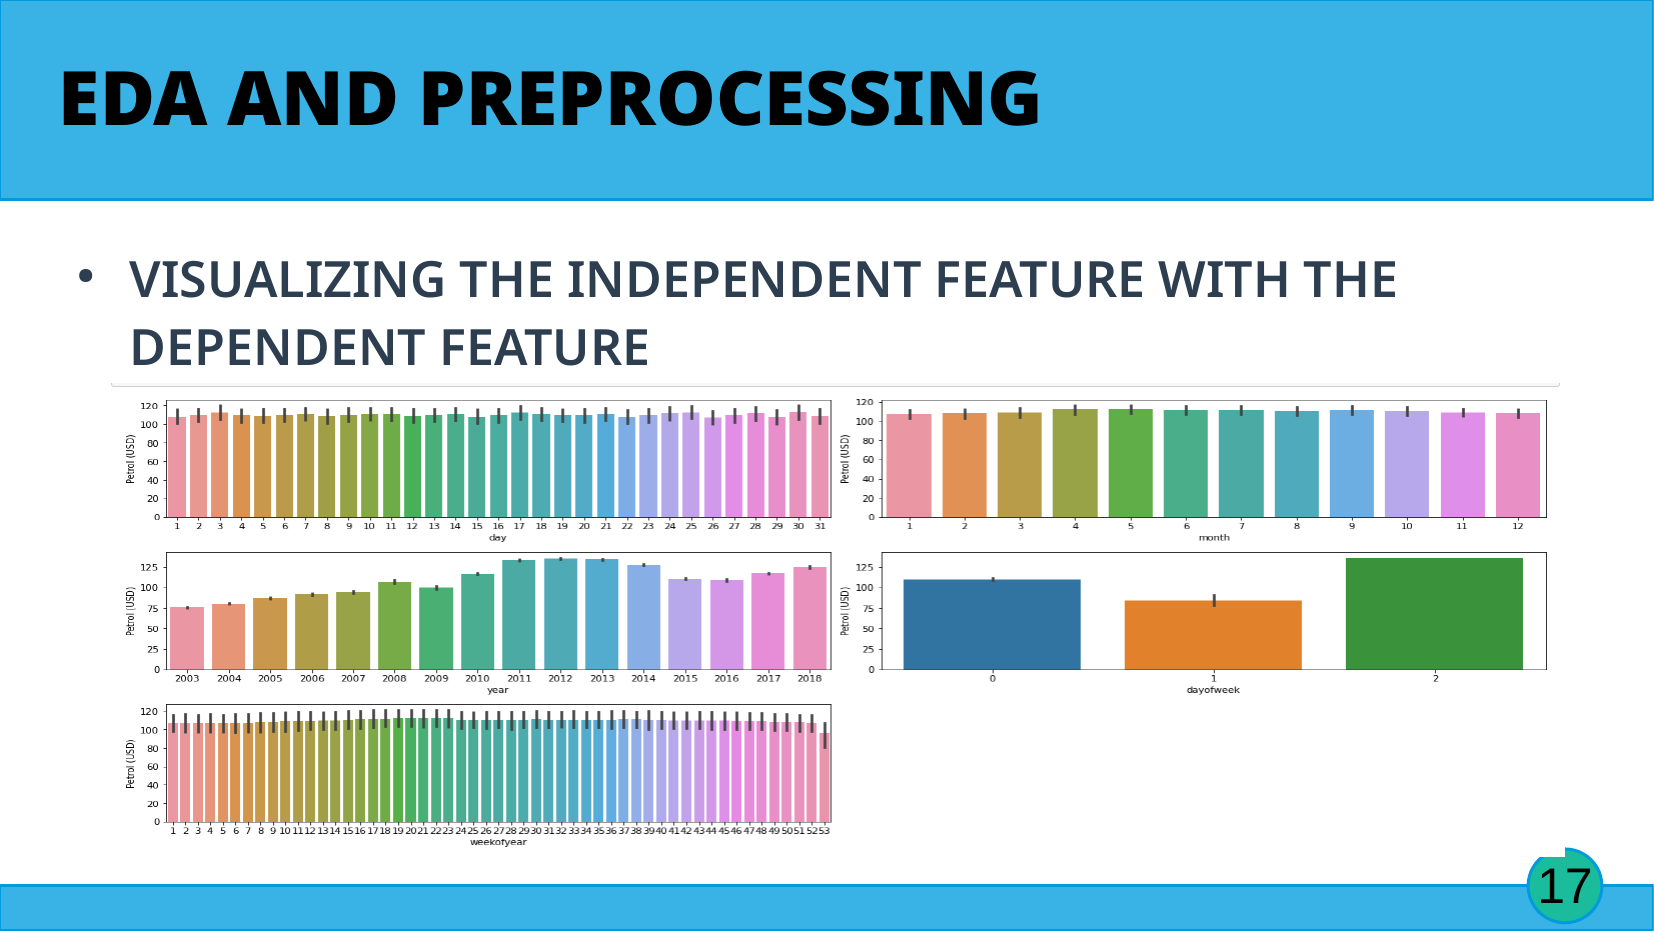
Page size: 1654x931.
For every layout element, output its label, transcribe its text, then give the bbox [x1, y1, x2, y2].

title EDA AND PREPROCESSING [59, 37, 1595, 155]
list VISUALIZING THE INDEPENDENT FEATURE WITH THE DEPENDENT FEATURE [59, 243, 1595, 864]
picture [88, 383, 1565, 857]
